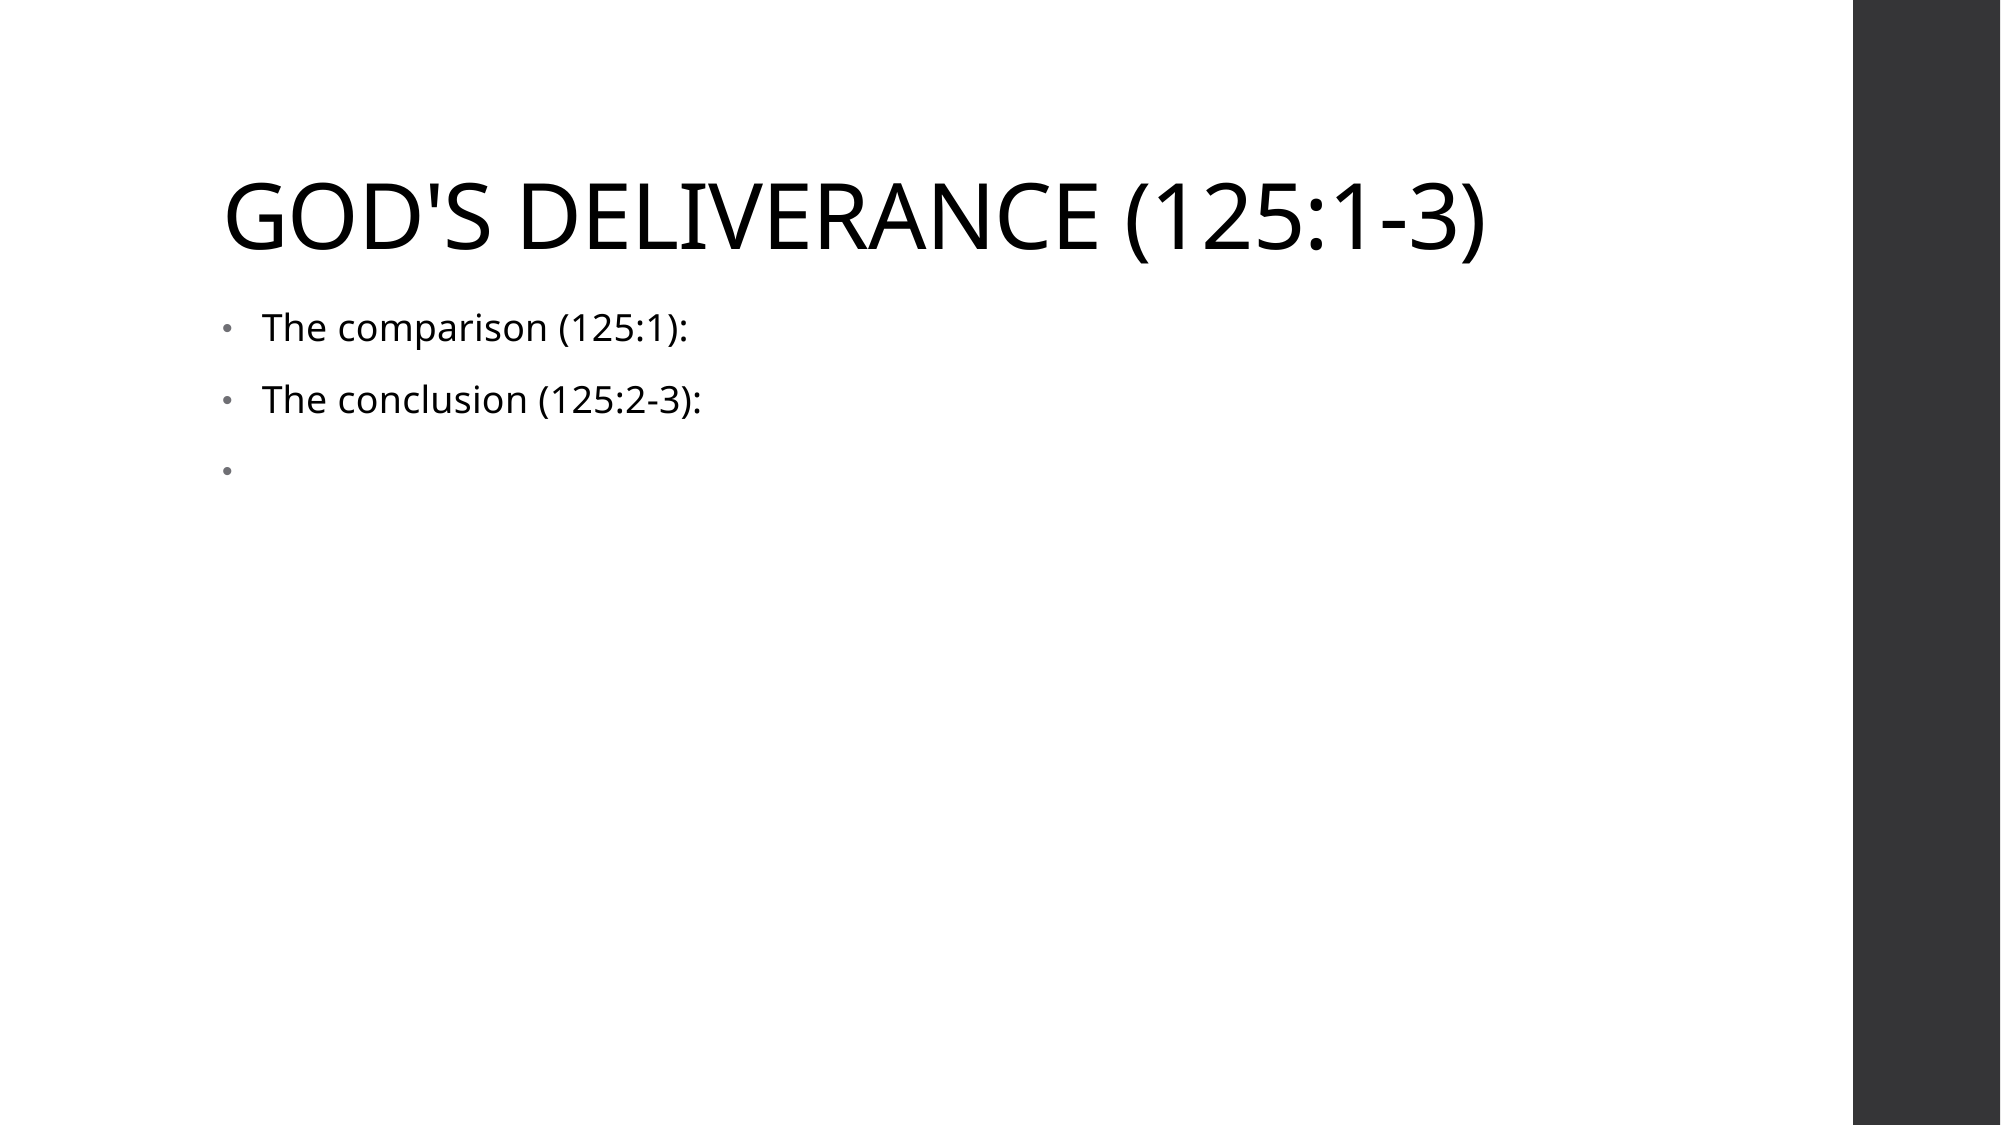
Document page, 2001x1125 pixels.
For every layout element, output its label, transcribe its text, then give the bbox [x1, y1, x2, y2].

title GOD'S DELIVERANCE (125:1-3) [206, 60, 1797, 278]
list The comparison (125:1): The conclusion (125:2-3): [206, 299, 1617, 1014]
